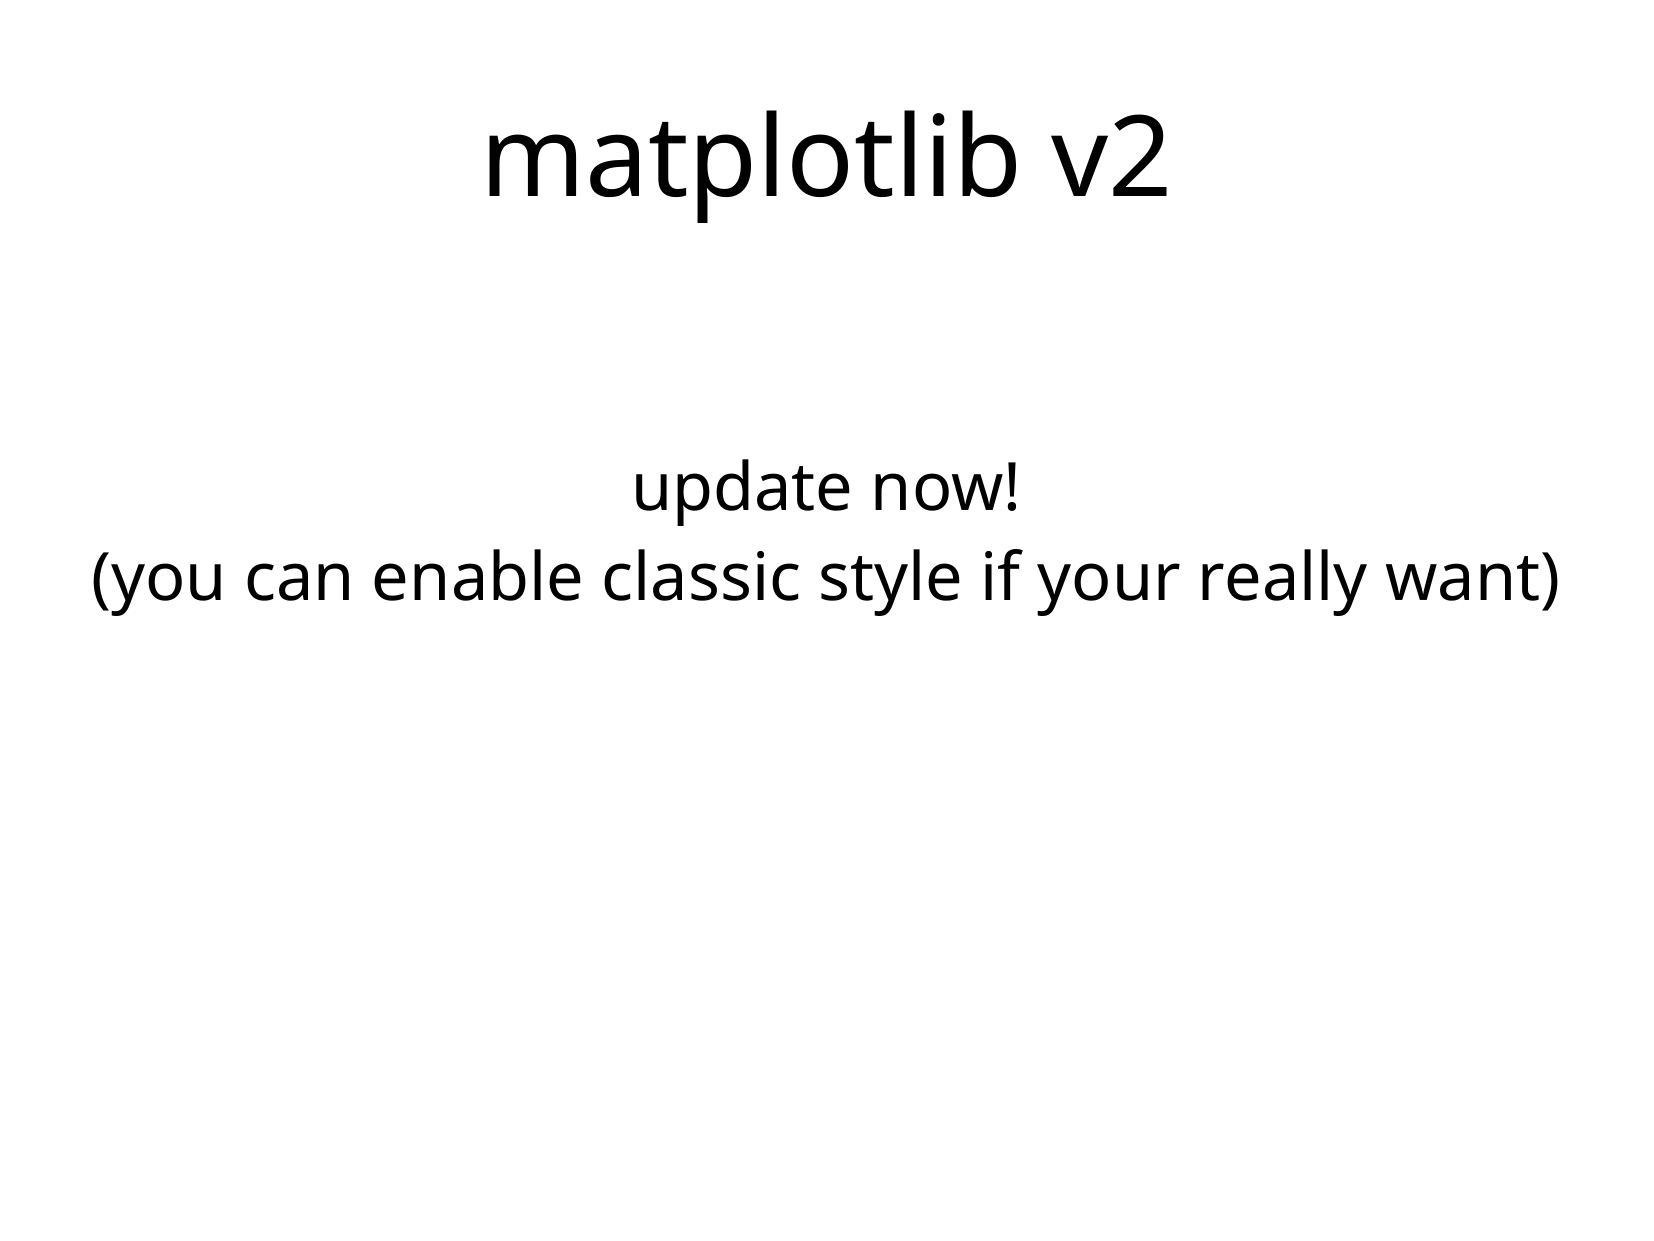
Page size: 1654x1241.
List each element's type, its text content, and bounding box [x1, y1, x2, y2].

subtitle update now! (you can enable classic style if your really want) [82, 49, 1571, 1010]
